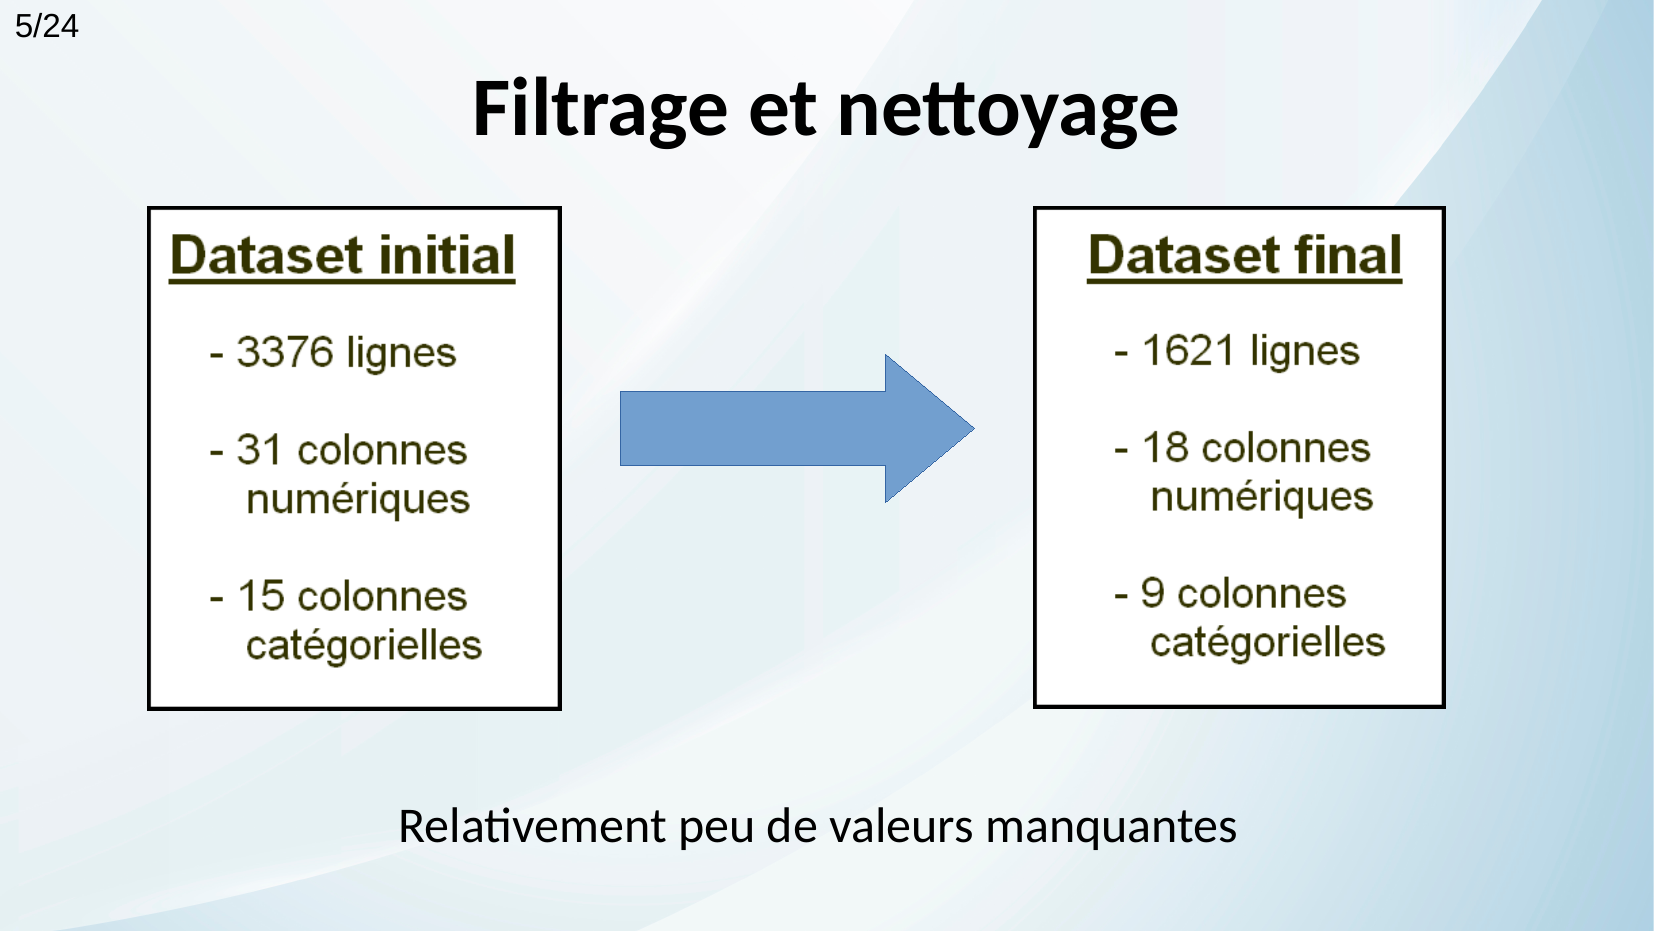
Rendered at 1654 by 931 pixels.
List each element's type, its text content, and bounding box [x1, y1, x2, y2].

text_box 5/24 [0, 0, 119, 60]
text_box Relativement peu de valeurs manquantes [383, 797, 1270, 886]
title Filtrage et nettoyage [82, 37, 1571, 193]
picture [0, 0, 1654, 931]
text_box [620, 354, 975, 503]
